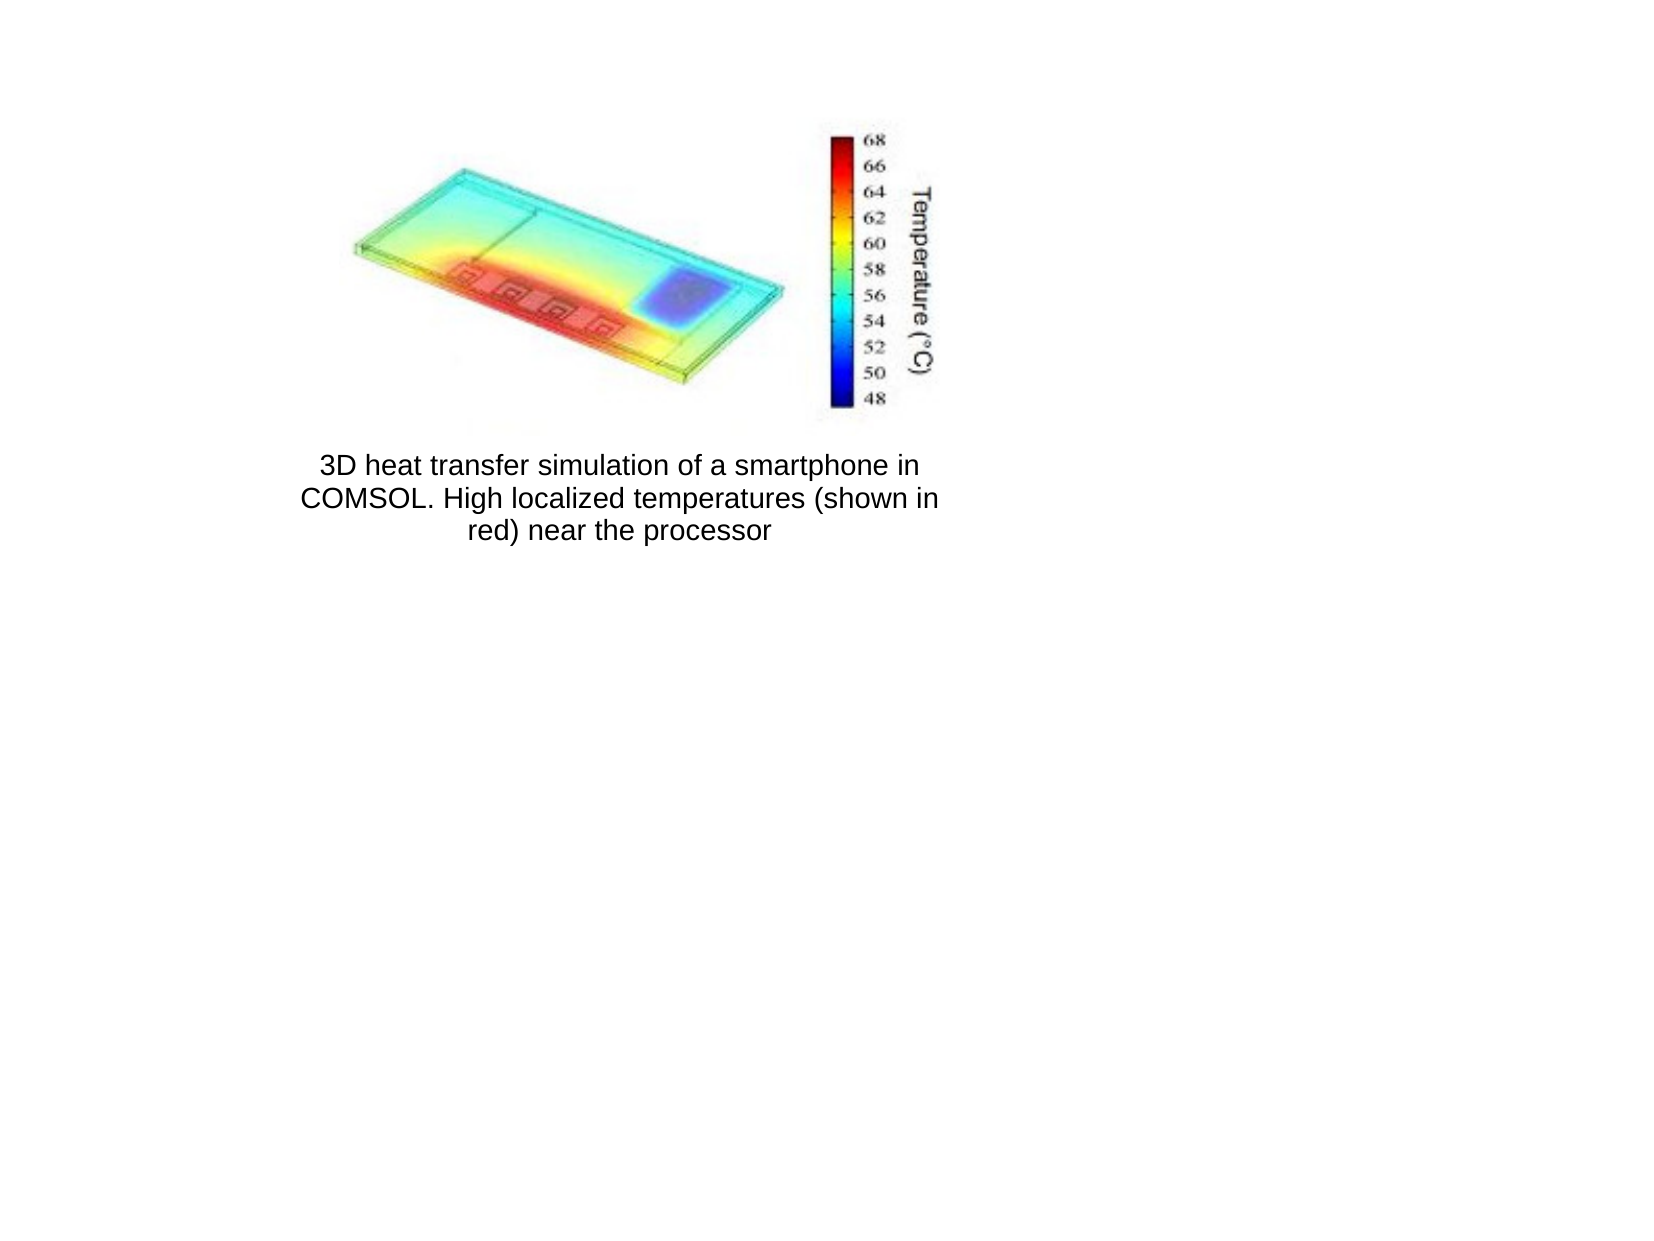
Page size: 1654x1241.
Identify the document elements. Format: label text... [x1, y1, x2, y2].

picture [339, 102, 942, 436]
text_box 3D heat transfer simulation of a smartphone in COMSOL. High localized temperatures (shown in red) near the processor [265, 441, 975, 555]
